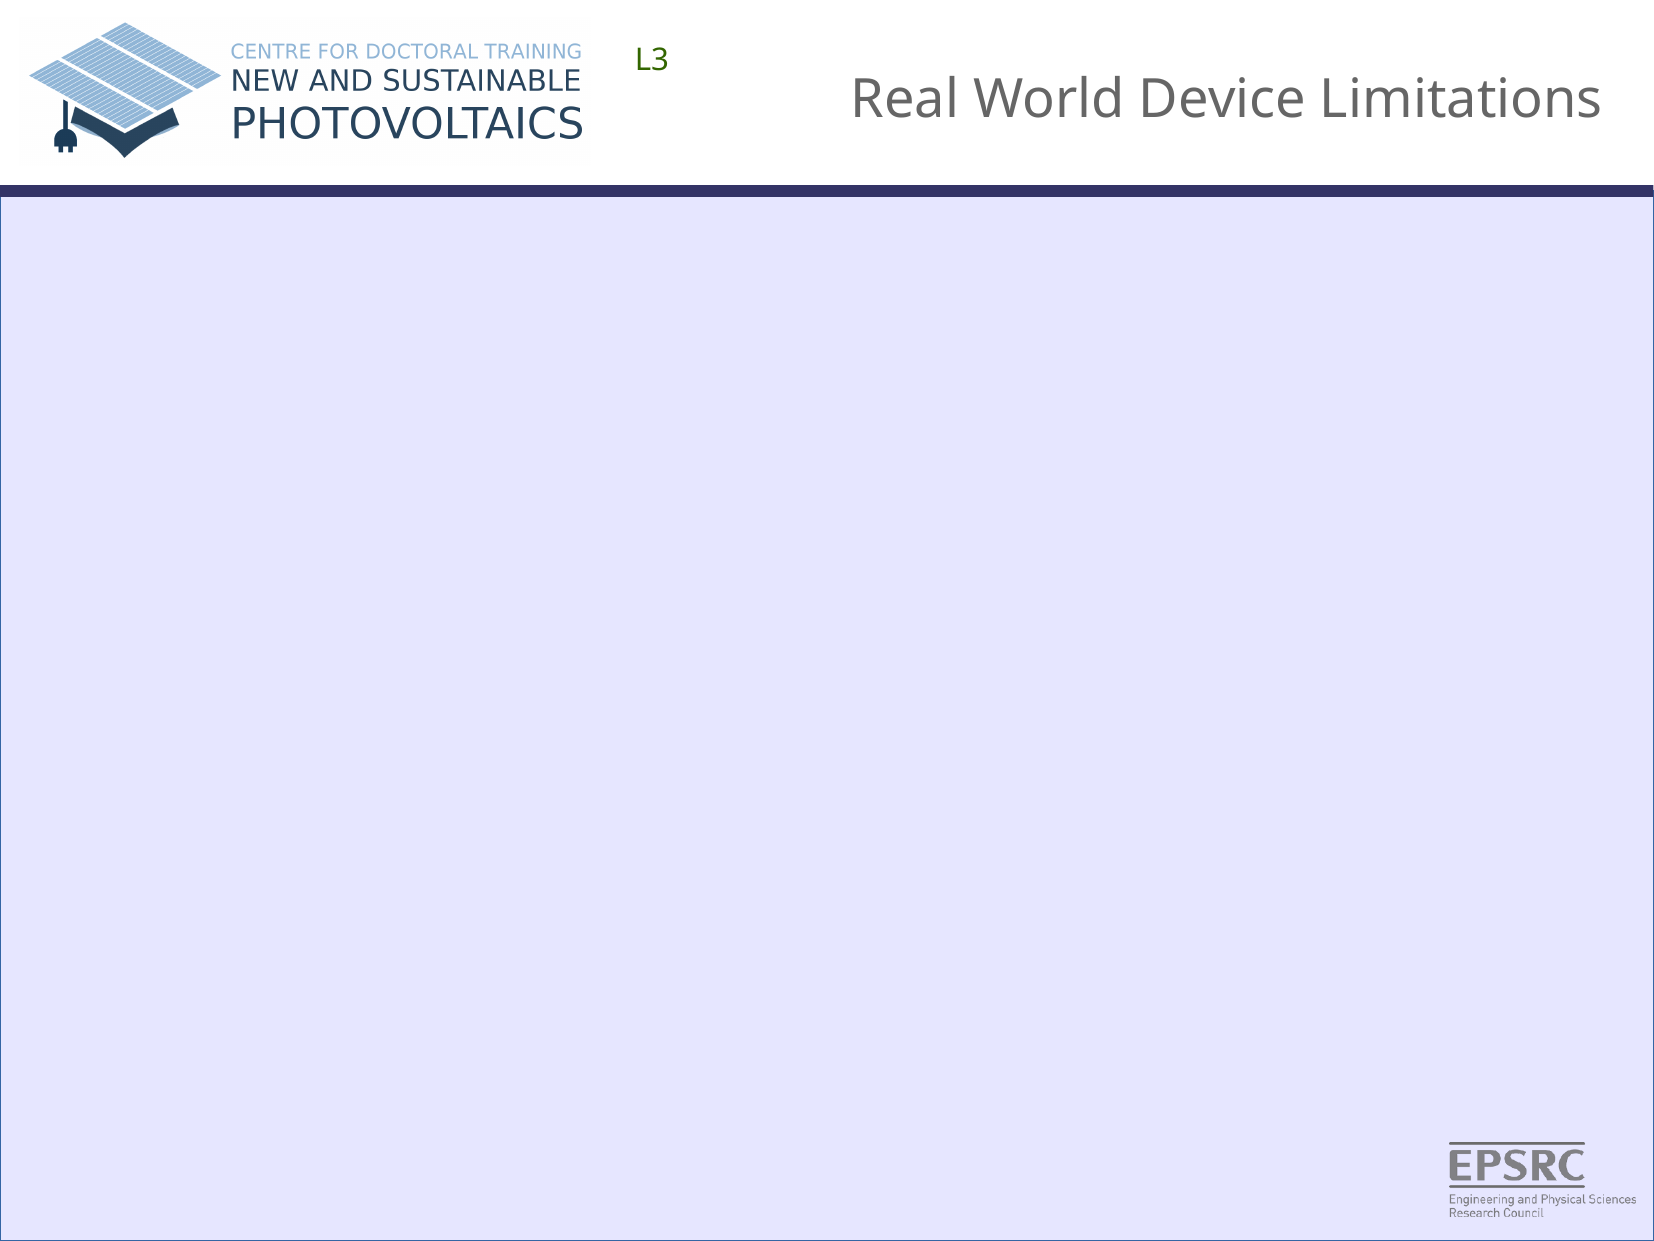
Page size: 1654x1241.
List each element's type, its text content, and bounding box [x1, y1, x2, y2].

text_box Real World Device Limitations [767, 52, 1619, 129]
text_box L3 [620, 29, 880, 80]
picture [1449, 1142, 1636, 1217]
text_box [0, 197, 1654, 1241]
picture [19, 17, 591, 166]
